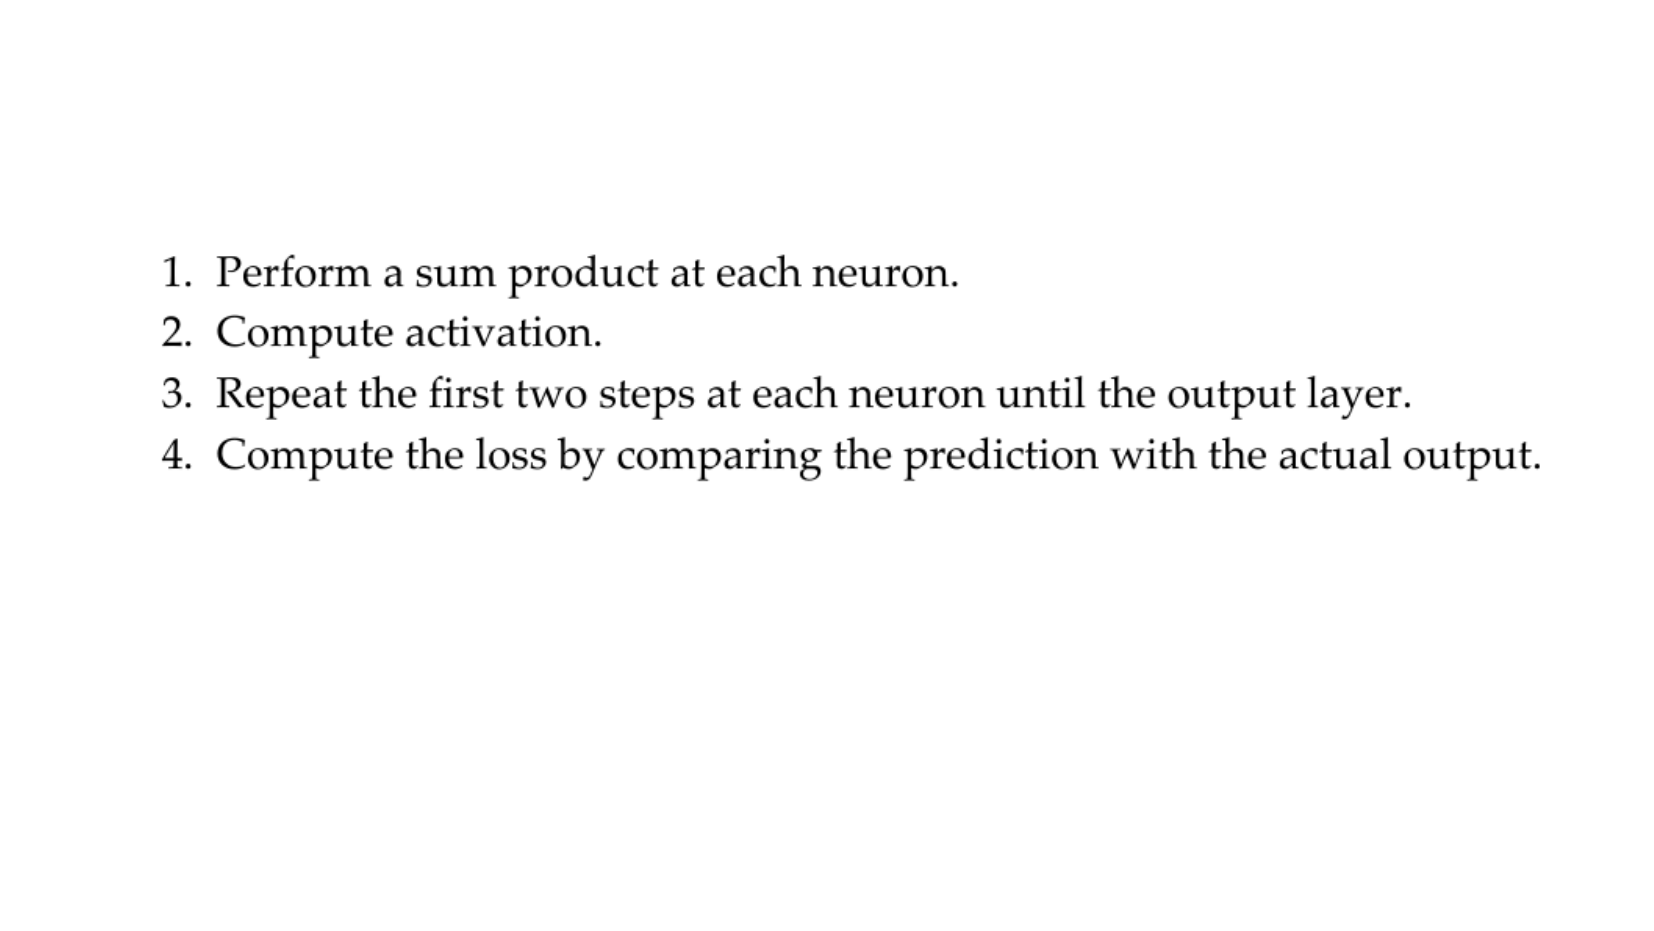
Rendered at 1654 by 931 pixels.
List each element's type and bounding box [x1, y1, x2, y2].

picture [153, 233, 1554, 497]
